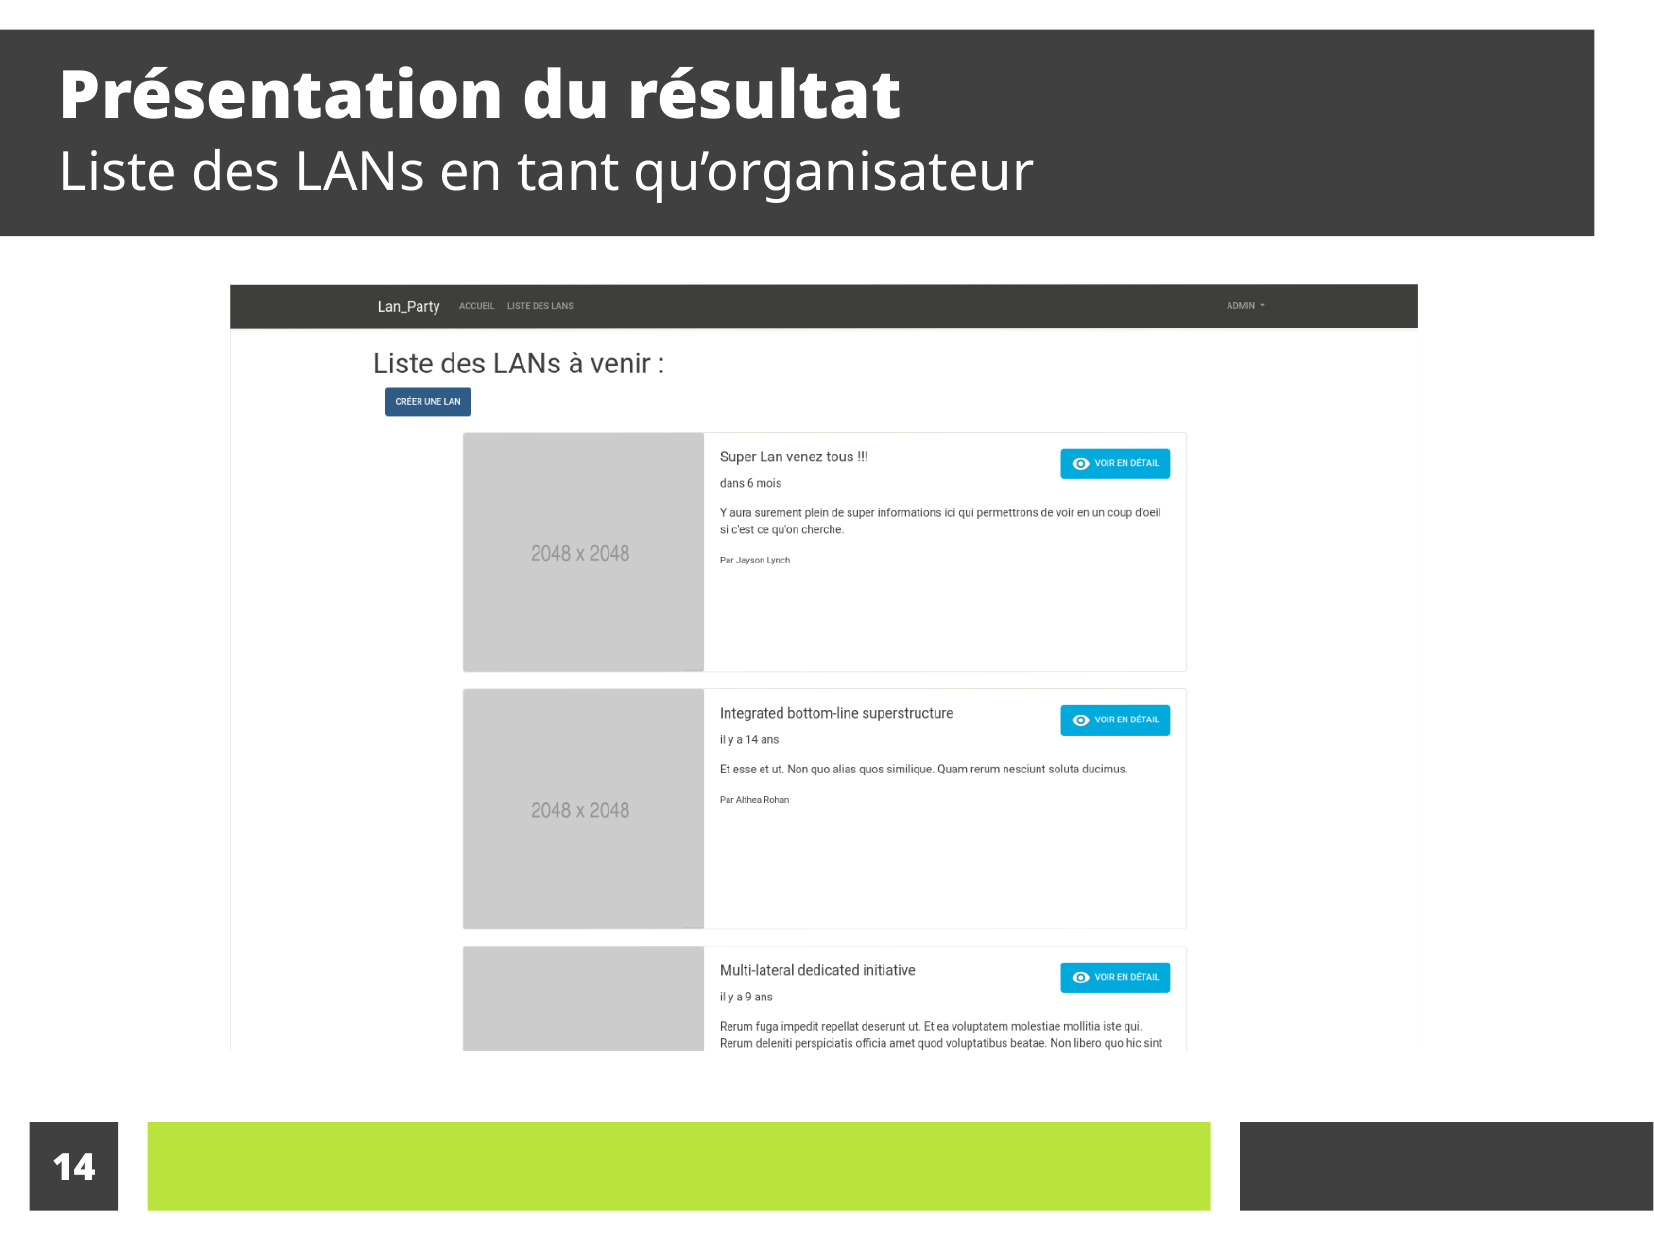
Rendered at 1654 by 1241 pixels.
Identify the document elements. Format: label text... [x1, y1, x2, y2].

title Présentation du résultat [59, 47, 1595, 118]
title Liste des LANs en tant qu’organisateur [59, 118, 1595, 207]
picture [229, 283, 1418, 1051]
